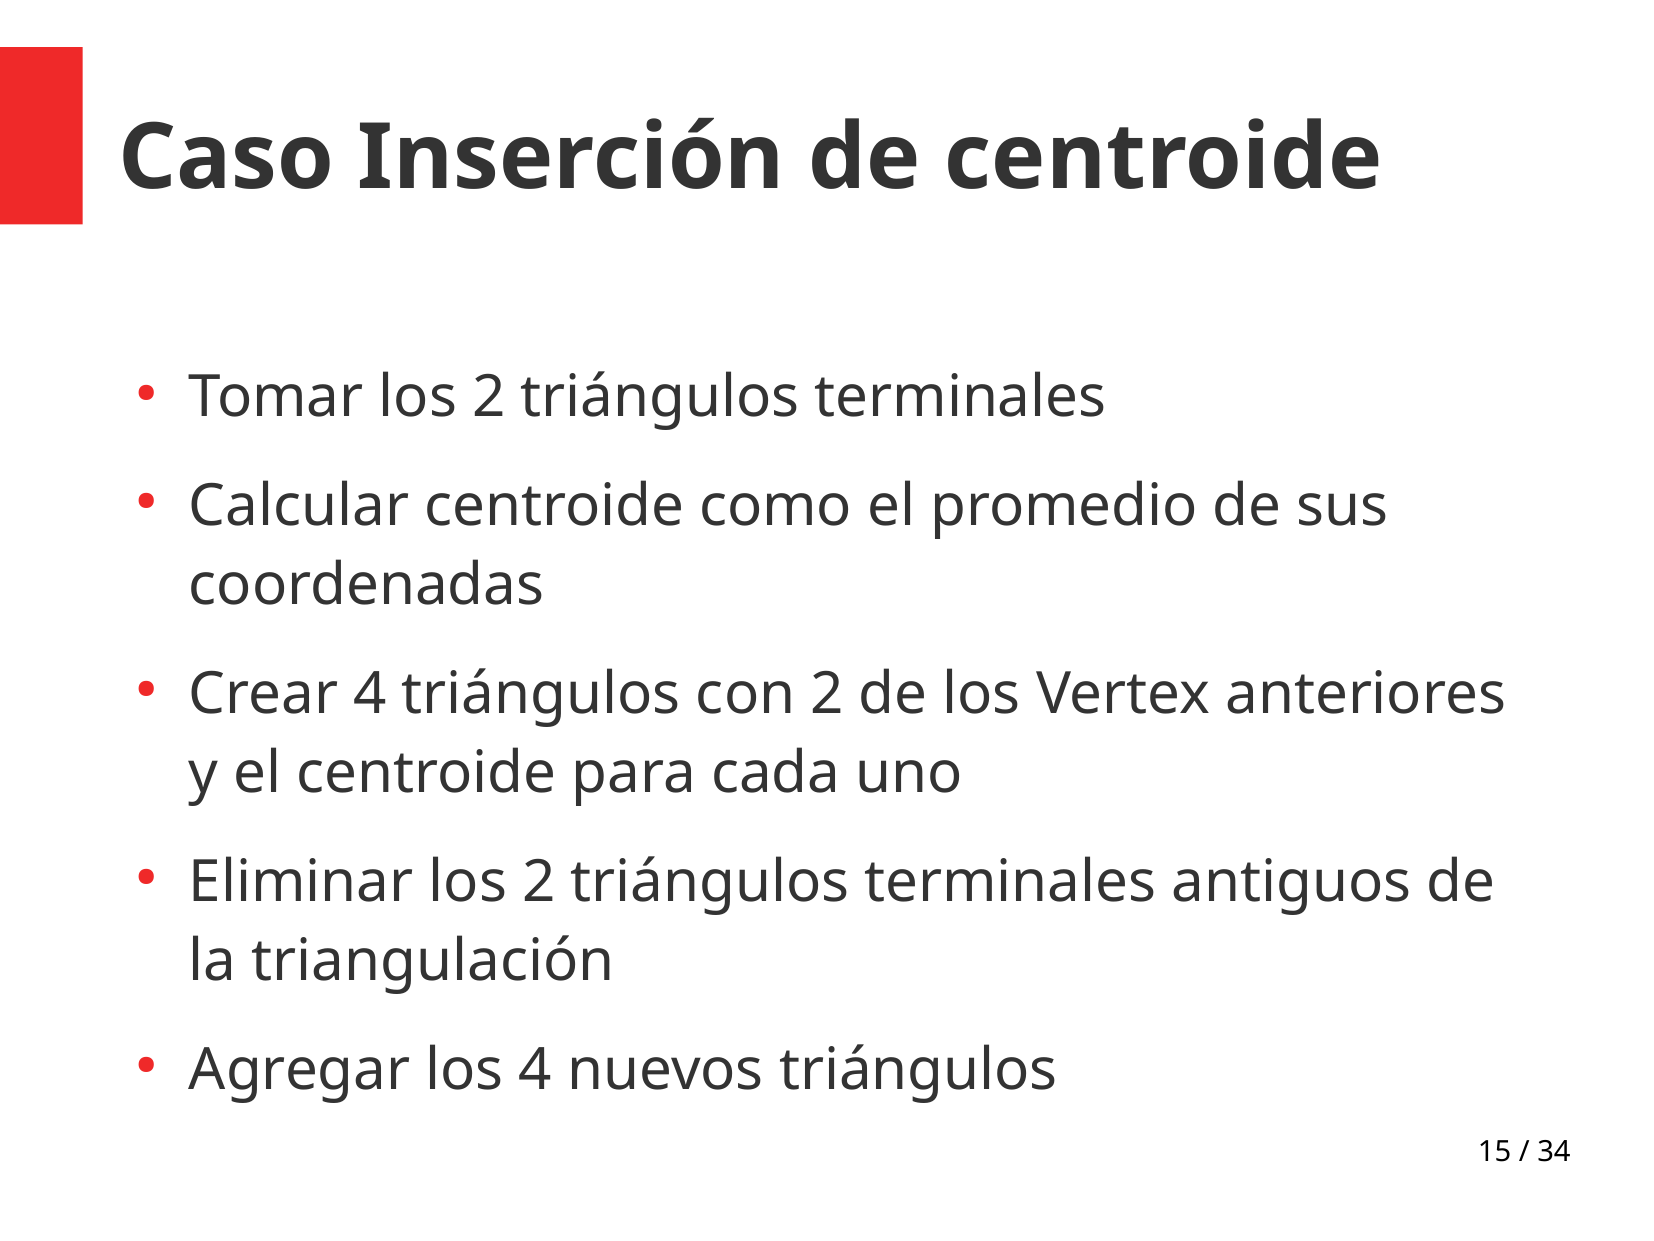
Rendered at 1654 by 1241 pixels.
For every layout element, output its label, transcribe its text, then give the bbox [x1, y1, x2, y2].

list Tomar los 2 triángulos terminales Calcular centroide como el promedio de sus coordenadas Crear 4 triángulos con 2 de los Vertex anteriores y el centroide para cada uno Eliminar los 2 triángulos terminales antiguos de la triangulación Agregar los 4 nuevos triángulos [118, 354, 1536, 1074]
title Caso Inserción de centroide [118, 49, 1571, 257]
